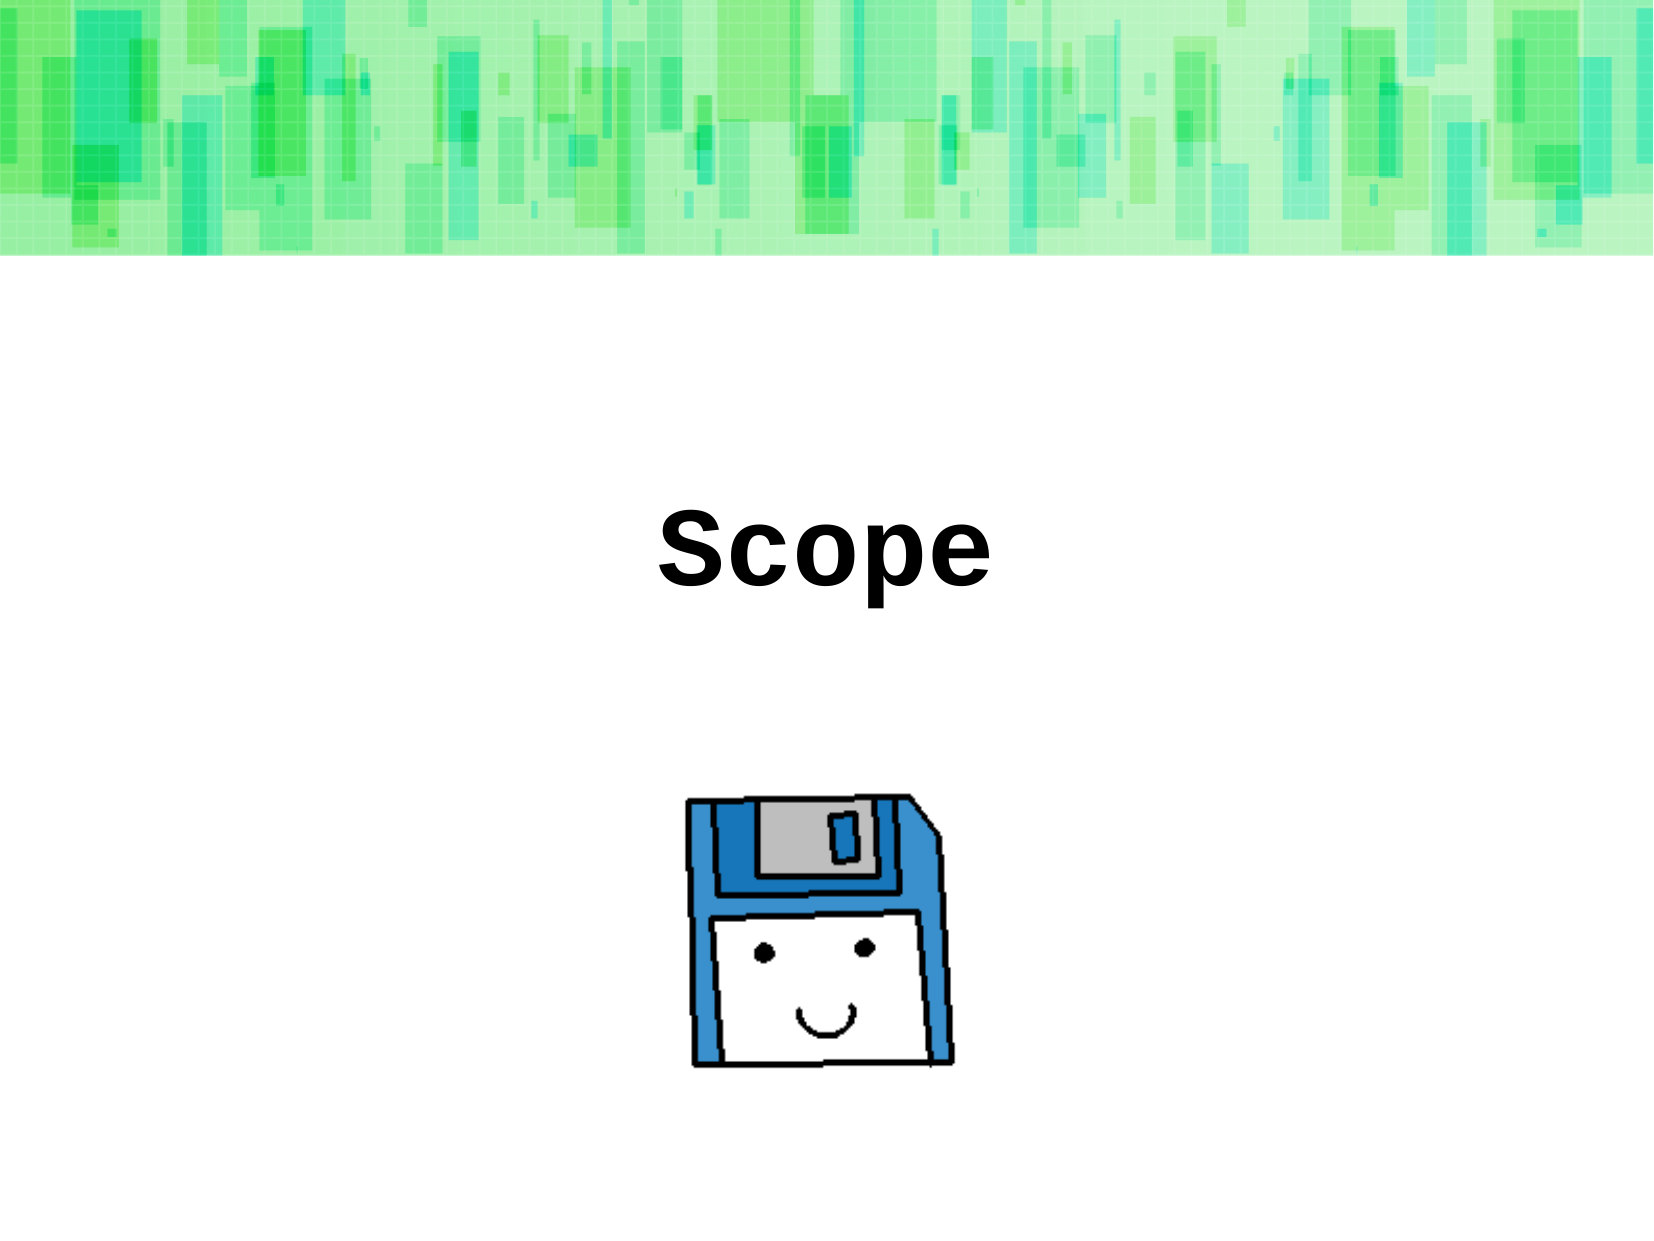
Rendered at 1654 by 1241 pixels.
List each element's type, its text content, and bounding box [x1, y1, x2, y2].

text_box Scope [82, 285, 1571, 826]
picture [0, 0, 1654, 1241]
